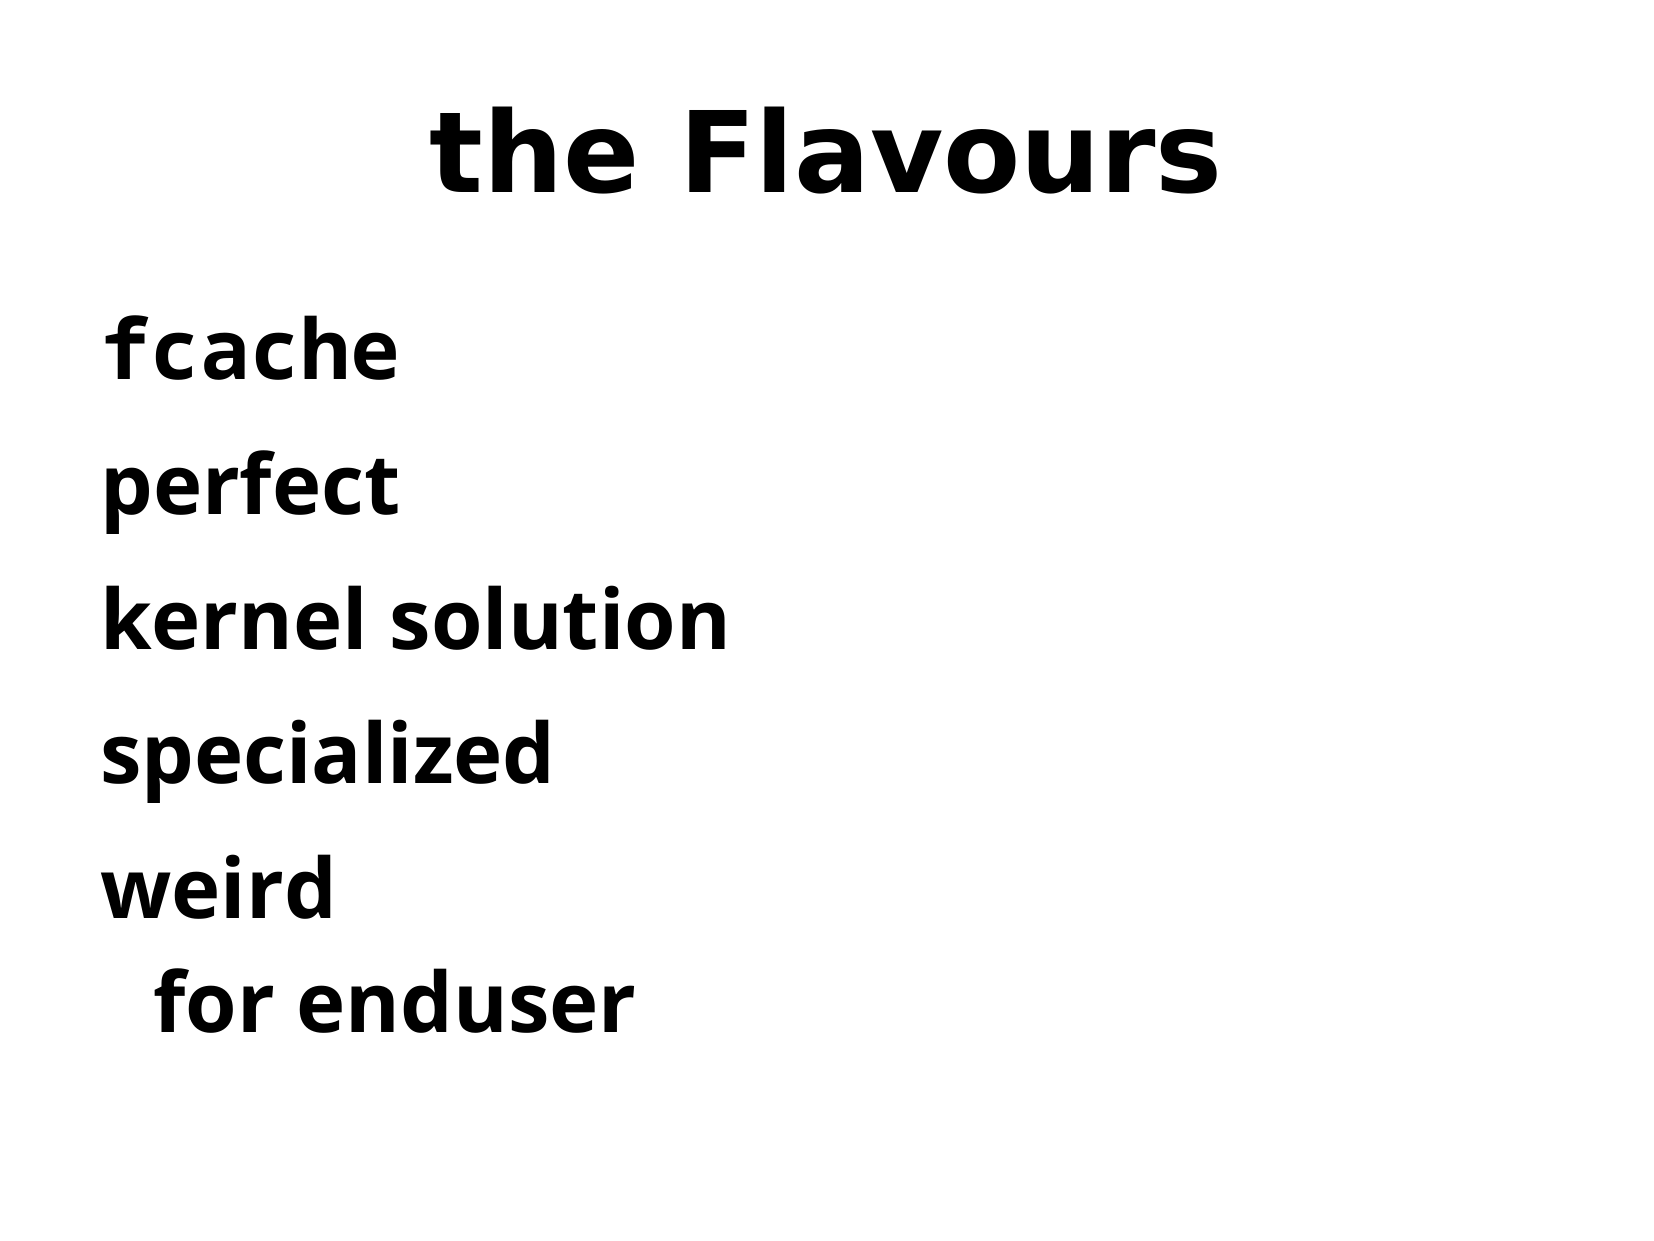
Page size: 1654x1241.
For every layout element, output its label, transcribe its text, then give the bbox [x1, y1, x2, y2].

title the Flavours [82, 49, 1571, 257]
list fcache perfect kernel solution specialized weird for enduser [82, 290, 809, 1153]
